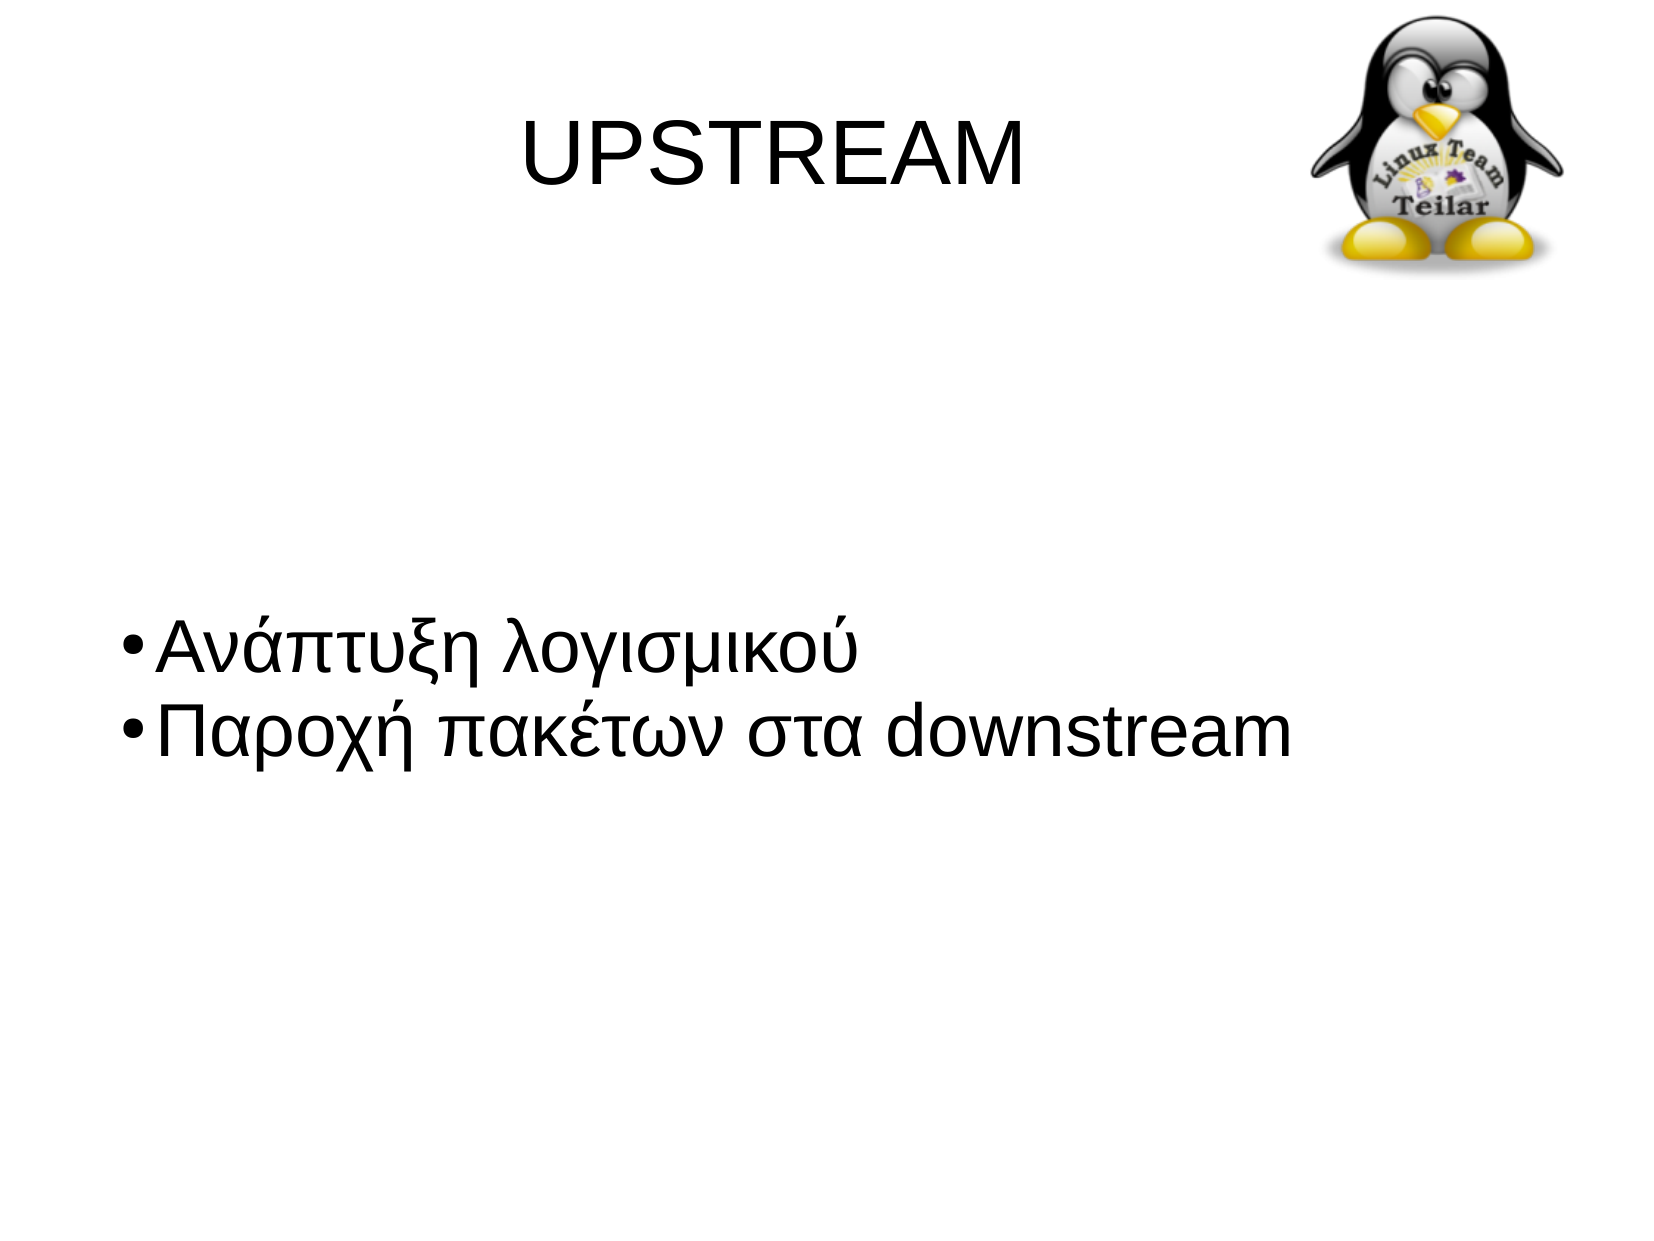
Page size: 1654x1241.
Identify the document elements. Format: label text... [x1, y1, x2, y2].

picture [1305, 14, 1570, 280]
title UPSTREAM [30, 49, 1305, 257]
text_box Ανάπτυξη λογισμικού Παροχή πακέτων στα downstream [105, 513, 1411, 781]
